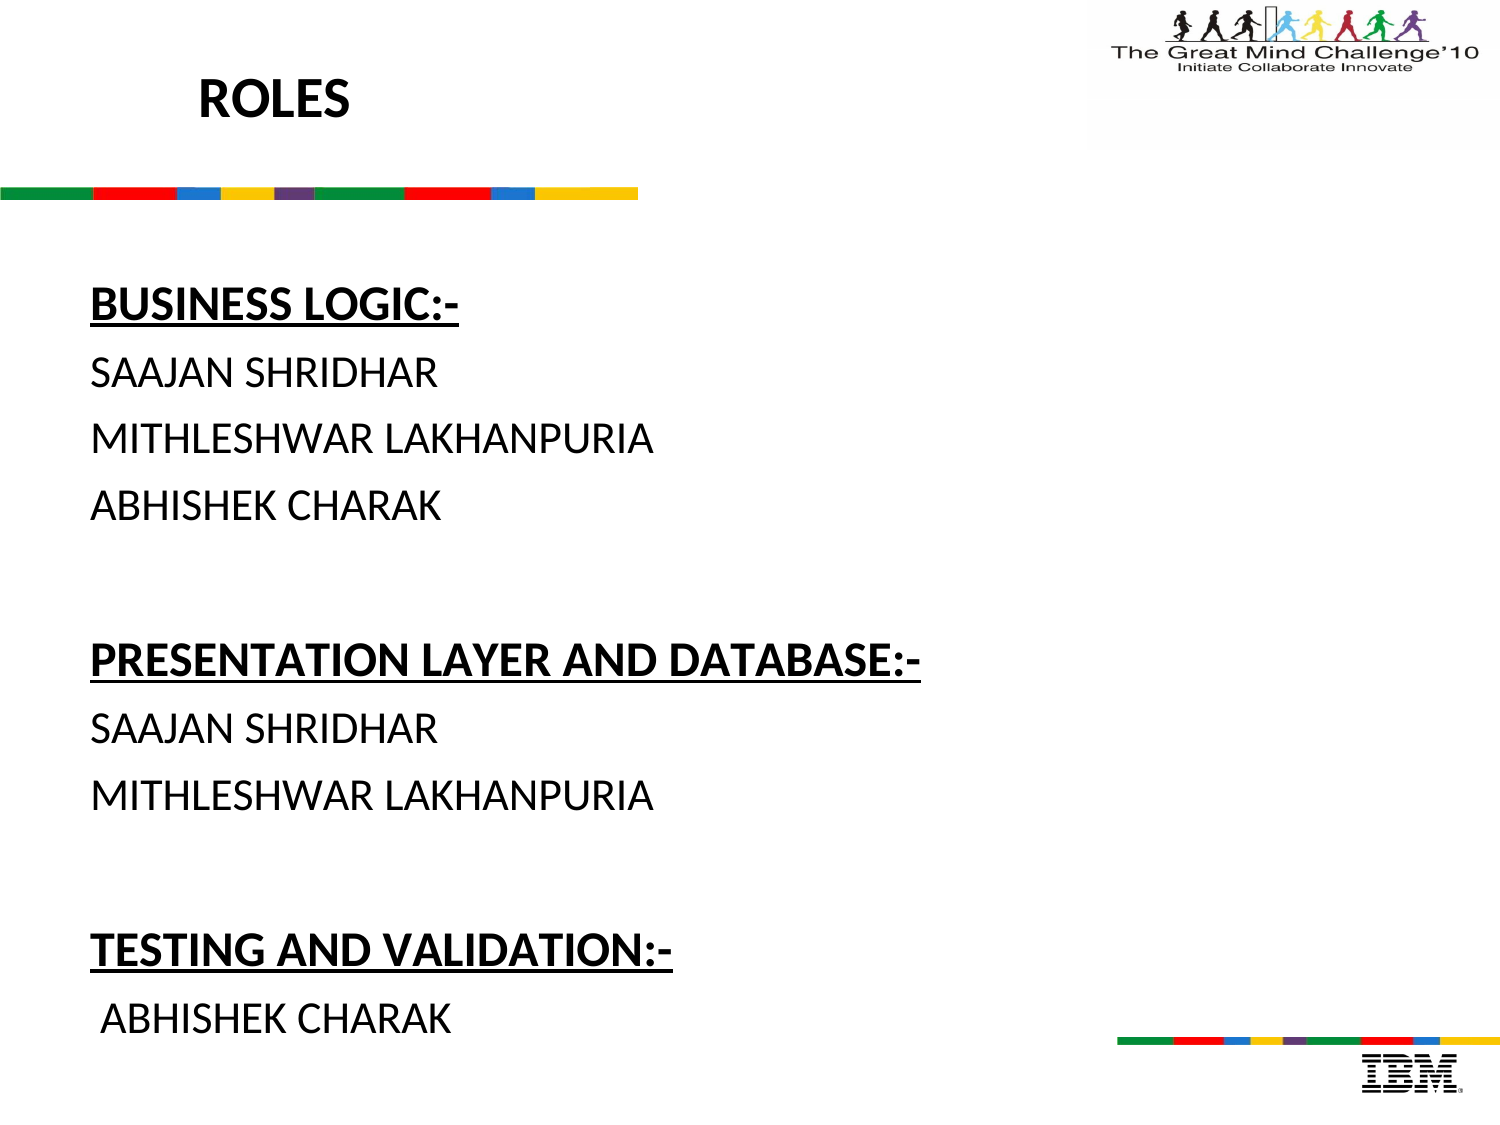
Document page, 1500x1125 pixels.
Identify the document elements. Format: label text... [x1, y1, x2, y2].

picture [1117, 1037, 1500, 1045]
picture [1087, 0, 1500, 150]
text_box ROLES [0, 0, 700, 188]
picture [0, 188, 638, 200]
text_box BUSINESS LOGIC:- SAAJAN SHRIDHAR MITHLESHWAR LAKHANPURIA ABHISHEK CHARAK PRESENTATION LAYER AND DATABASE:- SAAJAN SHRIDHAR MITHLESHWAR LAKHANPURIA TESTING AND VALIDATION:- ABHISHEK CHARAK [75, 262, 1426, 1005]
picture [1362, 1054, 1463, 1093]
